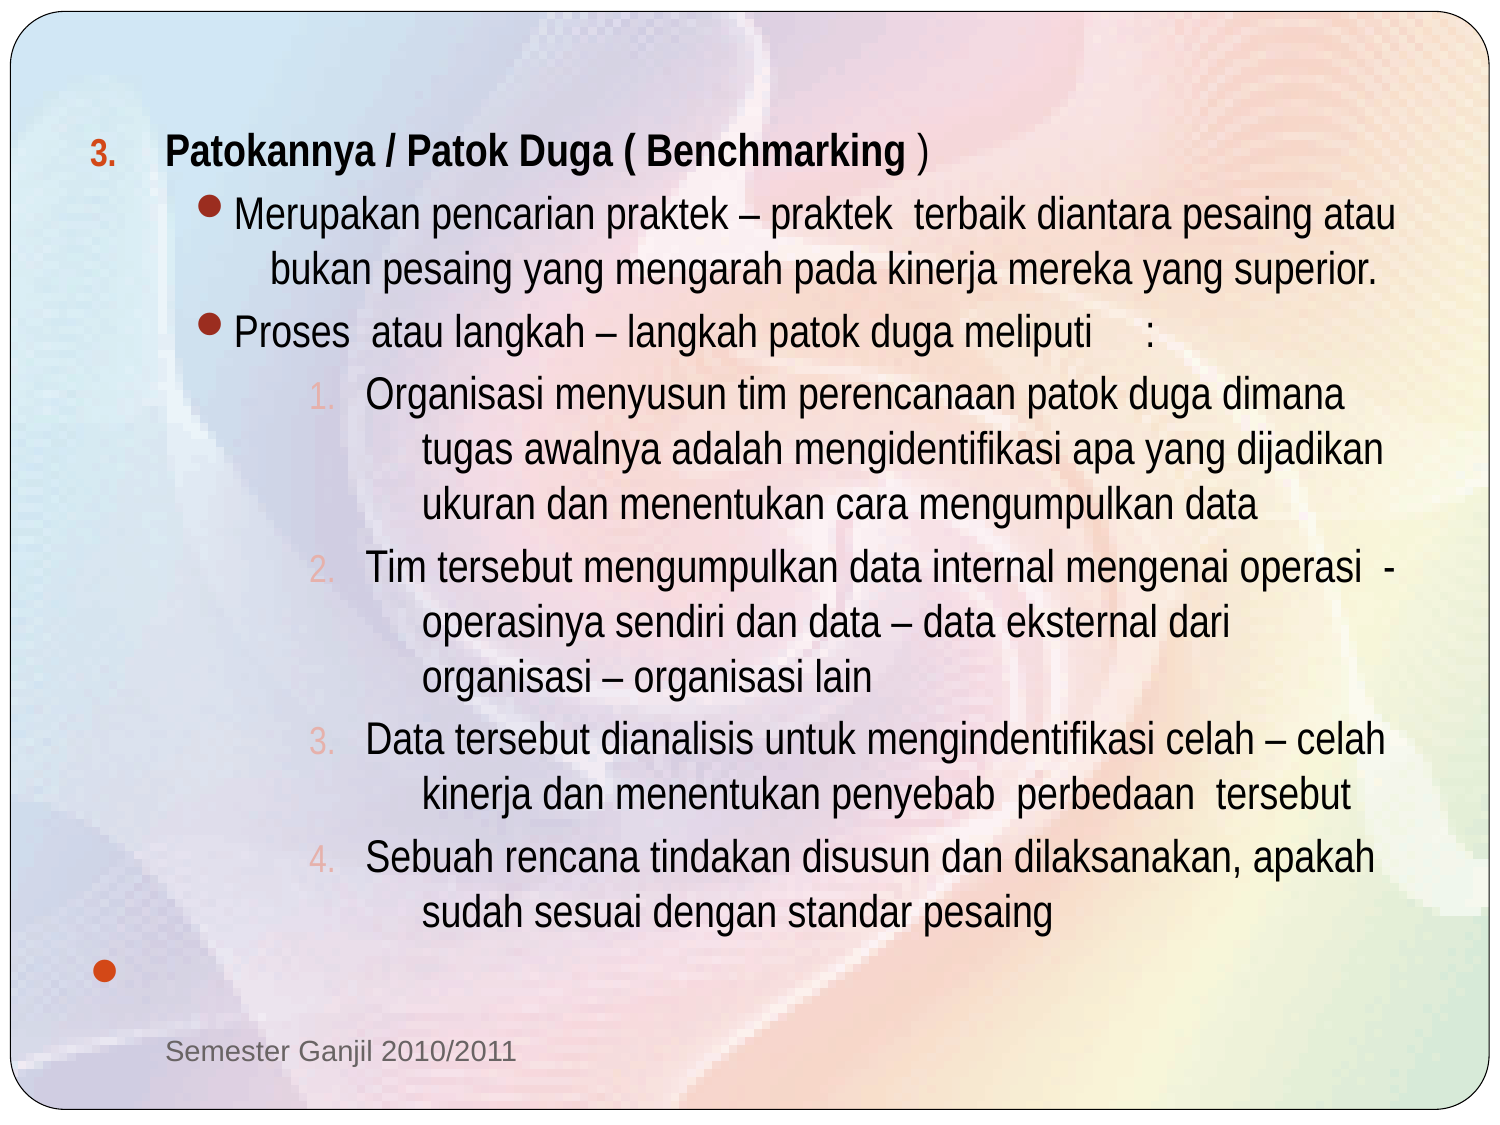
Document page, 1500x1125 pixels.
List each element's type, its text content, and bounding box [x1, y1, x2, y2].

text_box Semester Ganjil 2010/2011 [150, 1038, 801, 1088]
list Patokannya / Patok Duga ( Benchmarking ) Merupakan pencarian praktek – praktek terbaik diantara pesaing atau bukan pesaing yang mengarah pada kinerja mereka yang superior. Proses atau langkah – langkah patok duga meliputi : Organisasi menyusun tim perencanaan patok duga dimana tugas awalnya adalah mengidentifikasi apa yang dijadikan ukuran dan menentukan cara mengumpulkan data Tim tersebut mengumpulkan data internal mengenai operasi - operasinya sendiri dan data – data eksternal dari organisasi – organisasi lain Data tersebut dianalisis untuk mengindentifikasi celah – celah kinerja dan menentukan penyebab perbedaan tersebut Sebuah rencana tindakan disusun dan dilaksanakan, apakah sudah sesuai dengan standar pesaing [75, 113, 1426, 1038]
